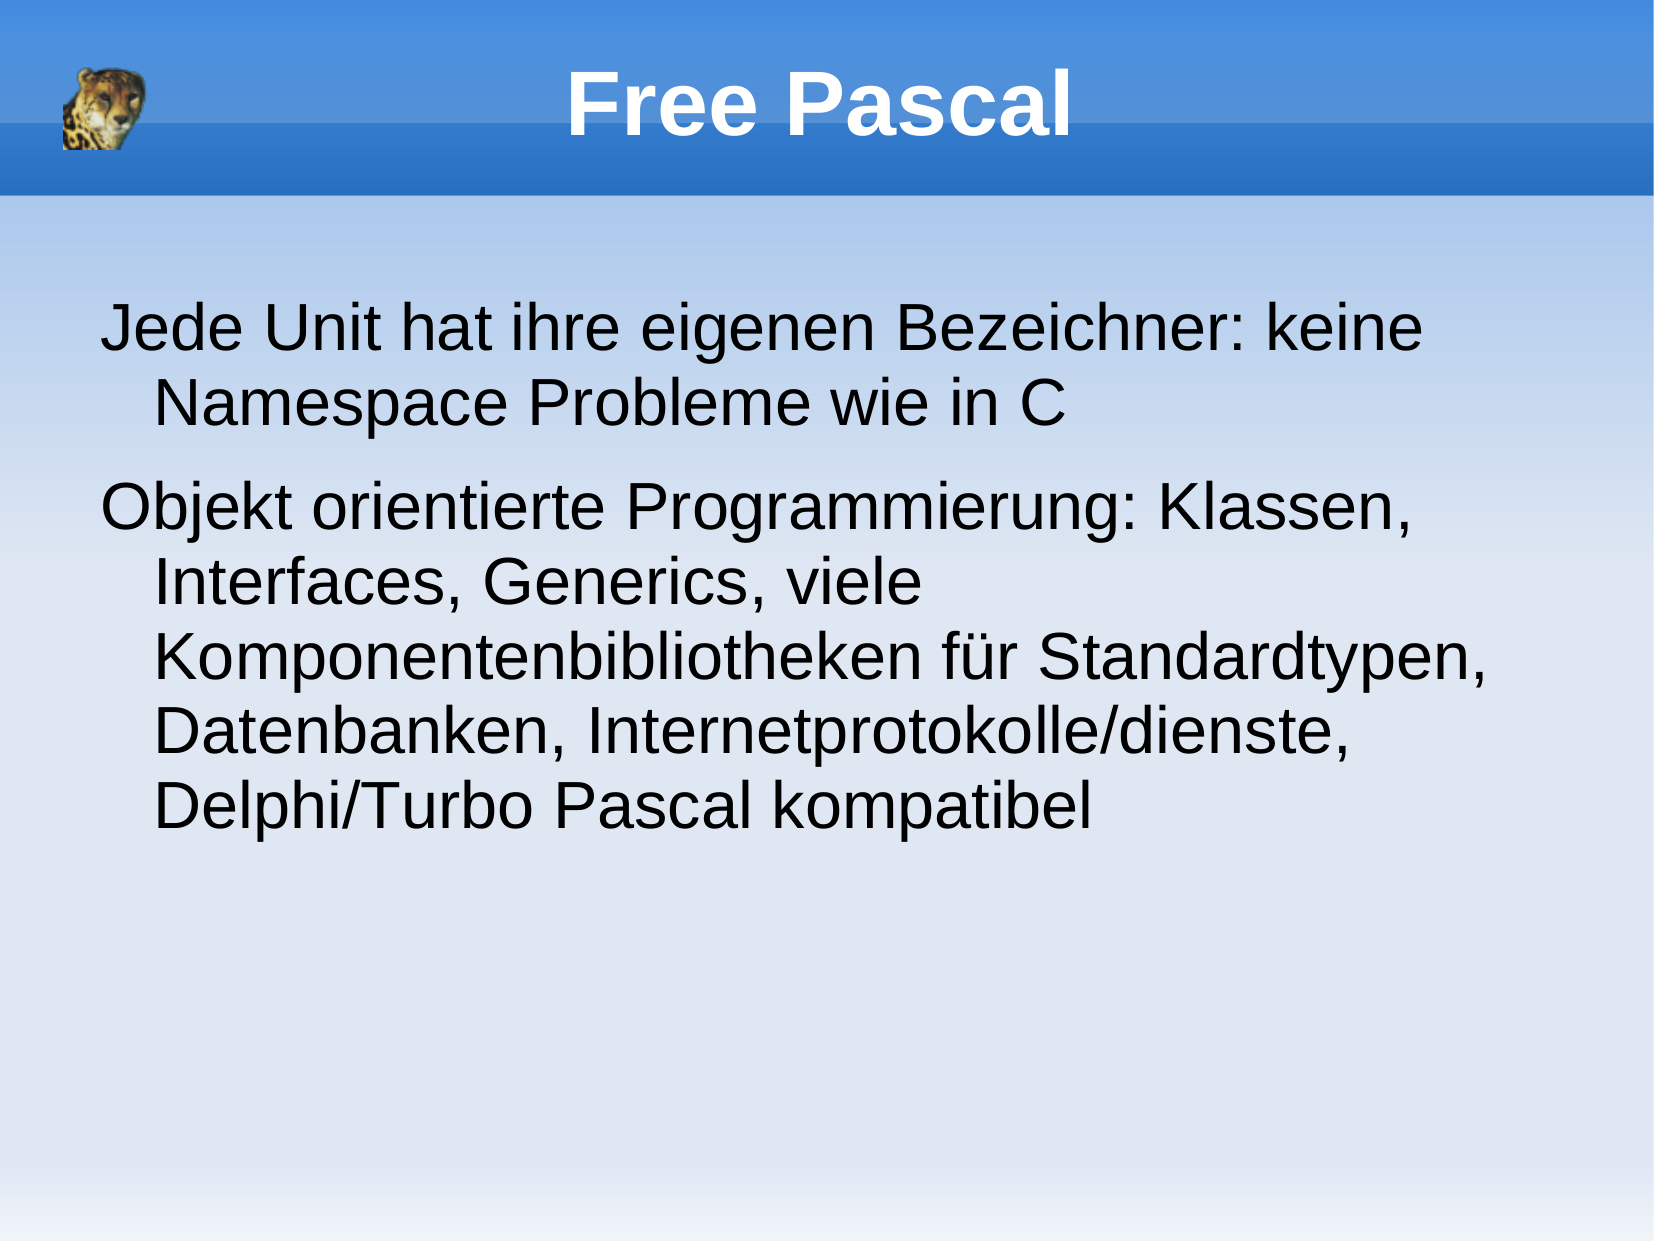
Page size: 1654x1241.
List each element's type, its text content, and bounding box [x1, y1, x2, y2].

list Jede Unit hat ihre eigenen Bezeichner: keine Namespace Probleme wie in C Objekt orientierte Programmierung: Klassen, Interfaces, Generics, viele Komponentenbibliotheken für Standardtypen, Datenbanken, Internetprotokolle/dienste, Delphi/Turbo Pascal kompatibel [82, 290, 1571, 1094]
picture [0, 0, 1654, 1241]
title Free Pascal [76, 7, 1565, 200]
